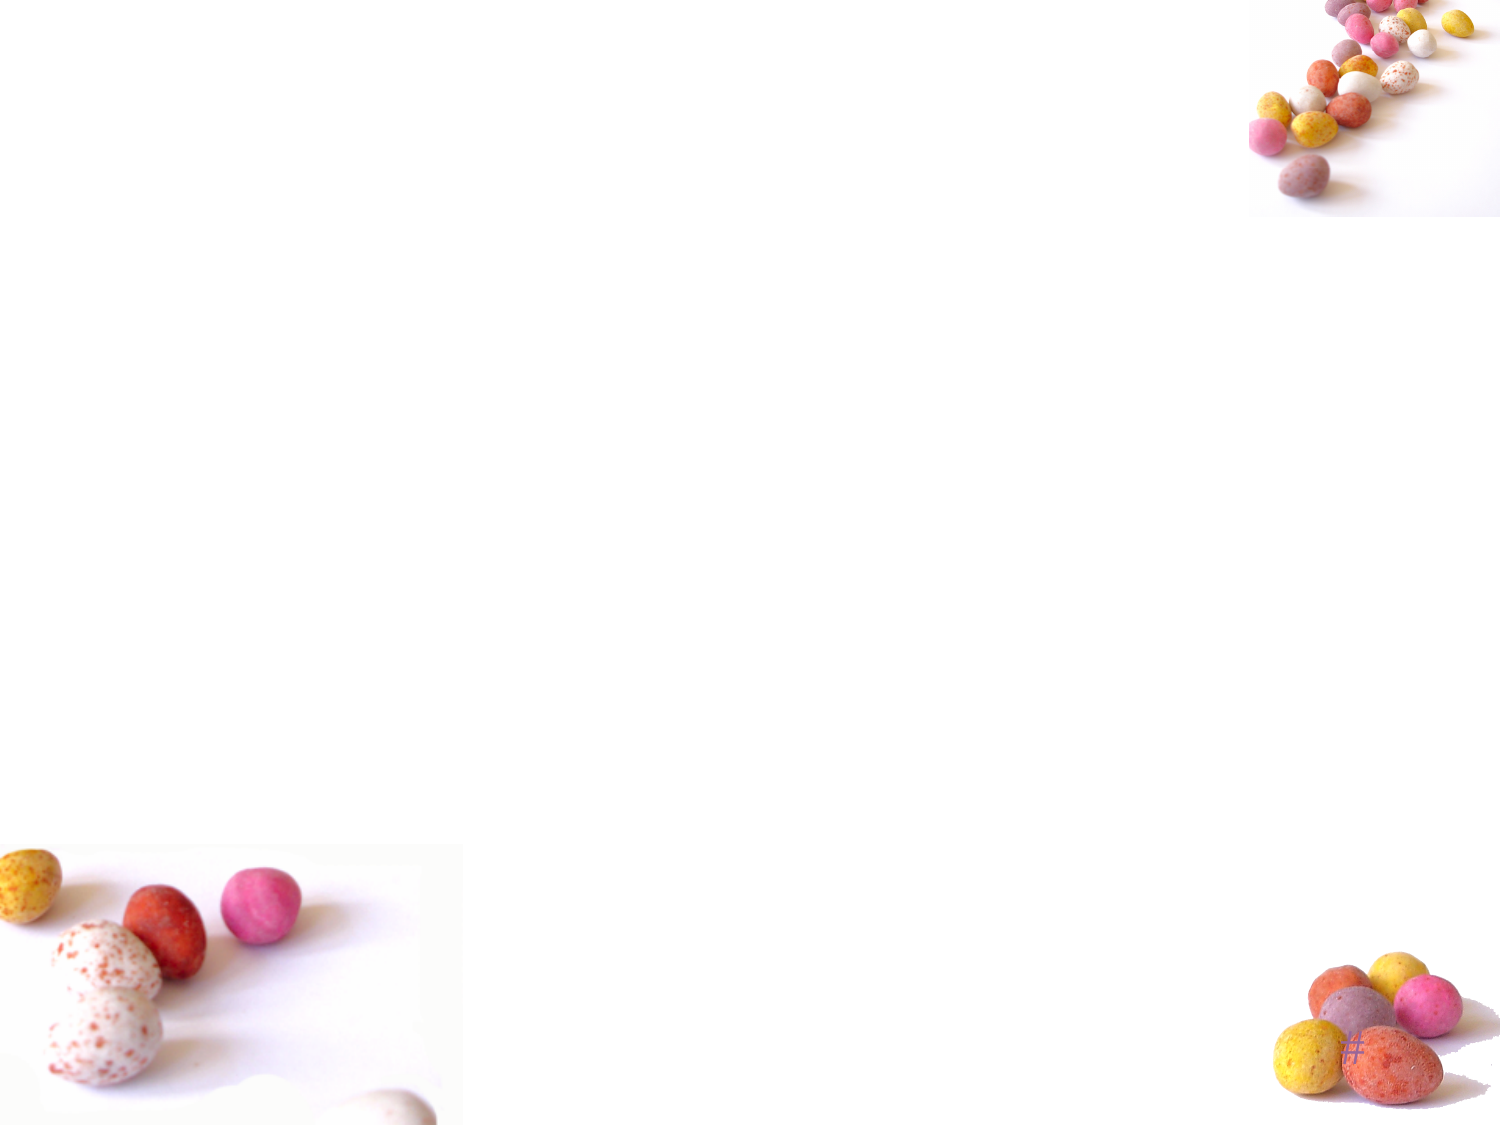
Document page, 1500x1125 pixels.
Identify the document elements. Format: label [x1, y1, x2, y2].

picture [1249, 0, 1500, 217]
picture [1250, 944, 1500, 1125]
picture [0, 844, 463, 1125]
